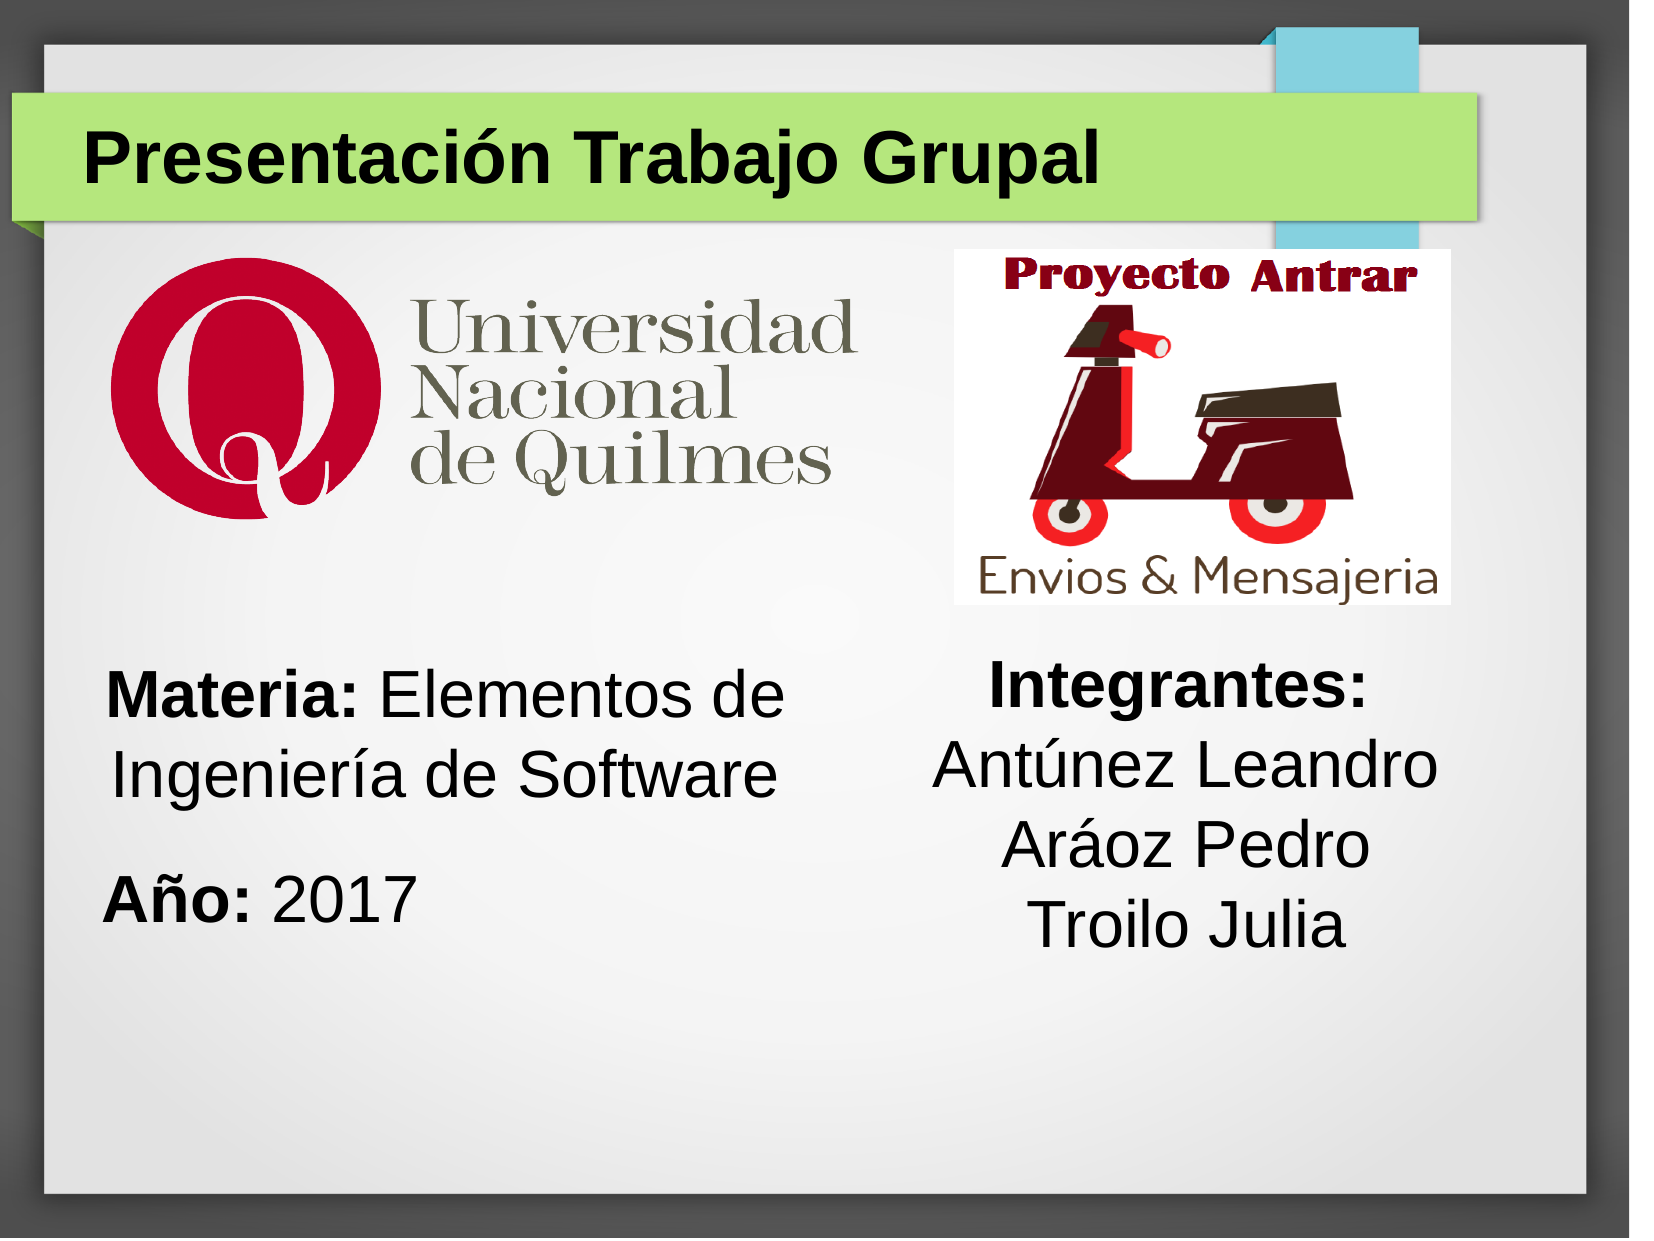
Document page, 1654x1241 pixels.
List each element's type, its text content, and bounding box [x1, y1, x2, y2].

picture [0, 0, 1630, 1238]
text_box Materia: Elementos de Ingeniería de Software Año: 2017 [82, 651, 809, 1051]
text_box Presentación Trabajo Grupal [82, 94, 1264, 213]
